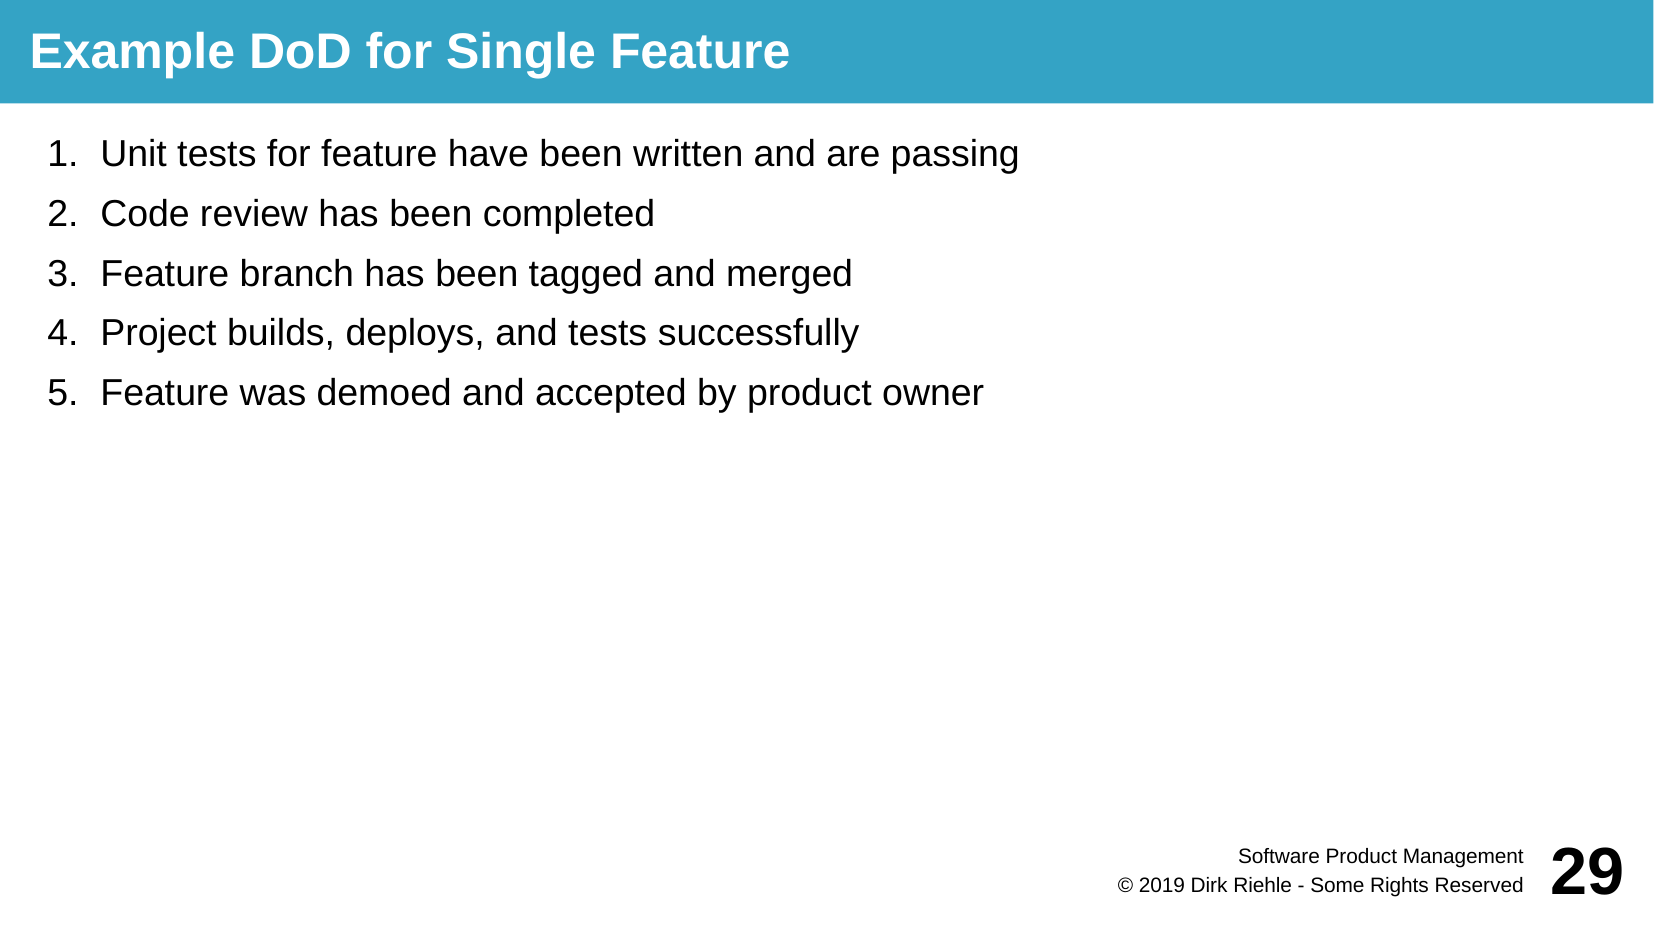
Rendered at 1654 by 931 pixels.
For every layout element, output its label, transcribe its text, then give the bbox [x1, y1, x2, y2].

list Unit tests for feature have been written and are passing Code review has been completed Feature branch has been tagged and merged Project builds, deploys, and tests successfully Feature was demoed and accepted by product owner [29, 132, 1625, 813]
title Example DoD for Single Feature [0, 0, 1654, 104]
